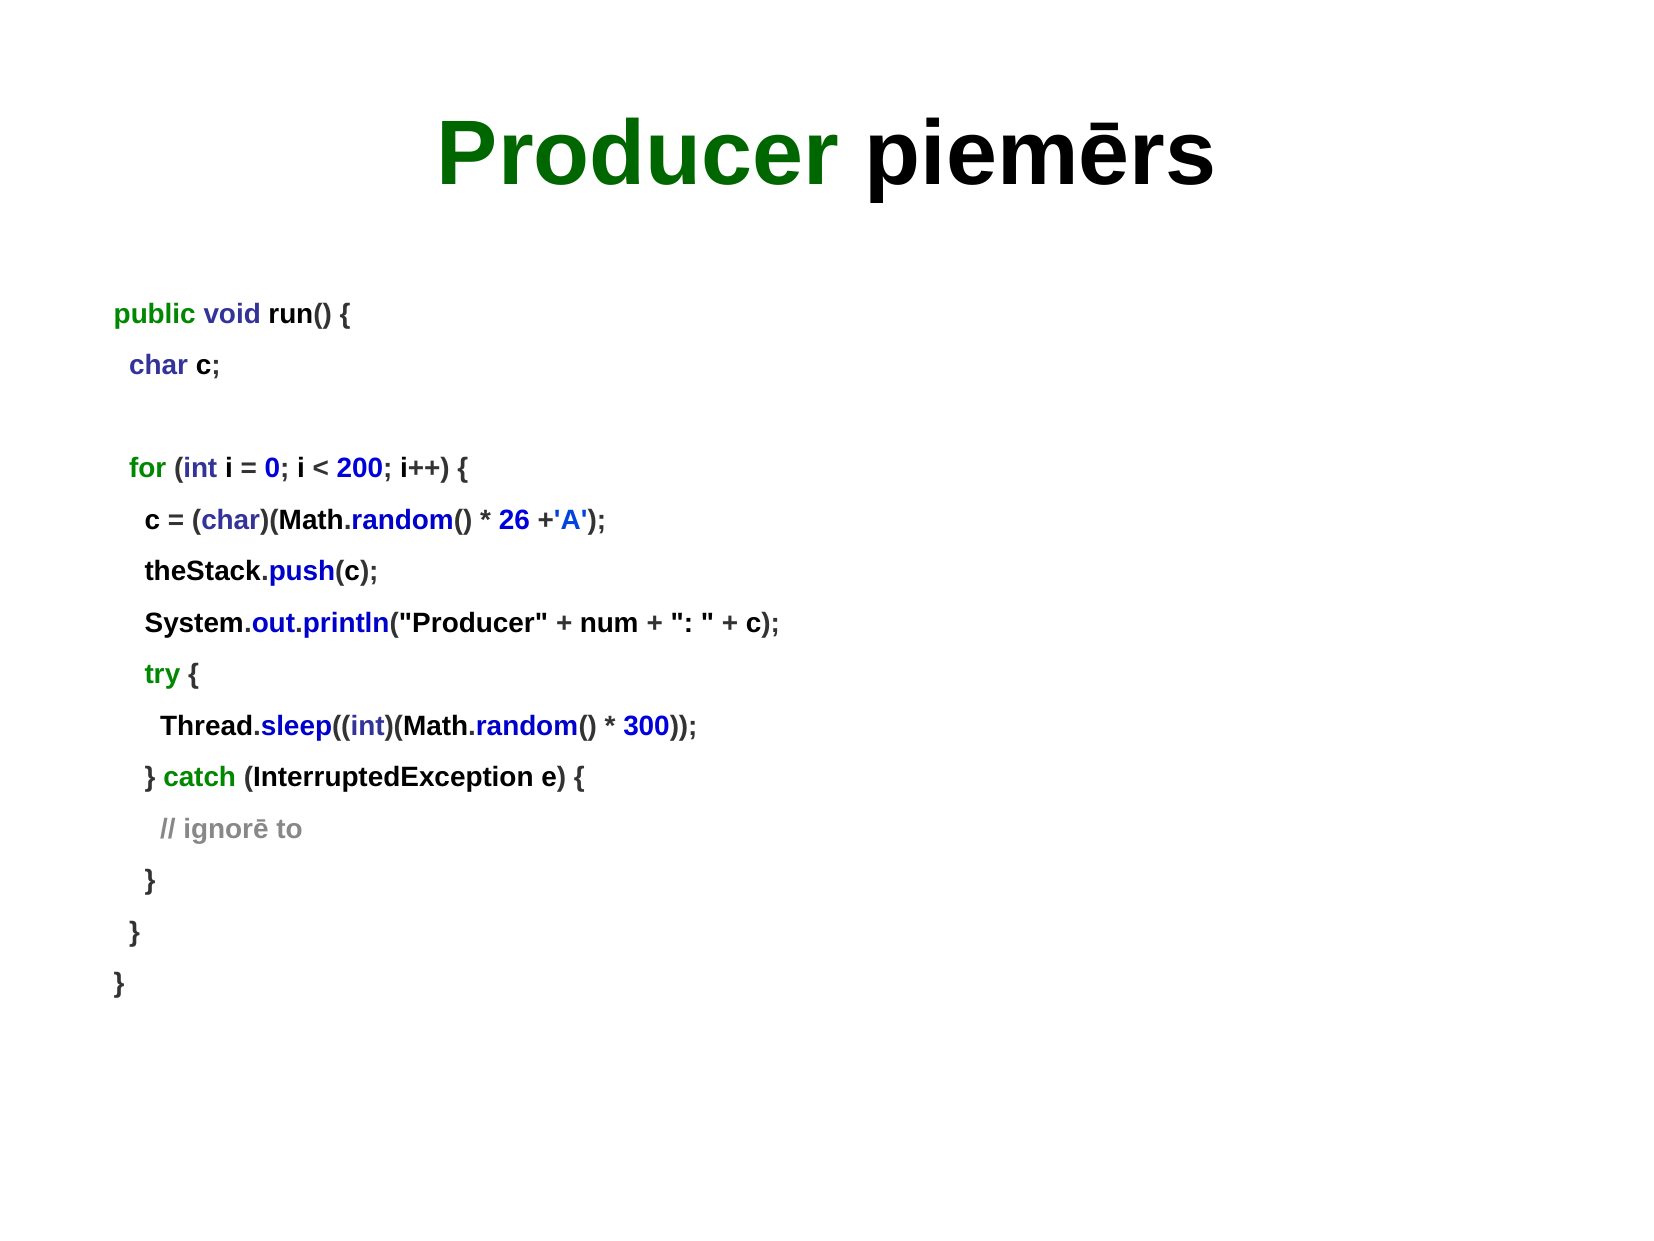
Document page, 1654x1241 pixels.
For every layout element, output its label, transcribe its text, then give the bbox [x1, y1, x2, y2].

title Producer piemērs [82, 49, 1571, 257]
list public void run() { char c; for (int i = 0; i < 200; i++) { c = (char)(Math.random() * 26 +'A'); theStack.push(c); System.out.println("Producer" + num + ": " + c); try { Thread.sleep((int)(Math.random() * 300)); } catch (InterruptedException e) { // ignorē to } } } [82, 290, 1538, 1010]
